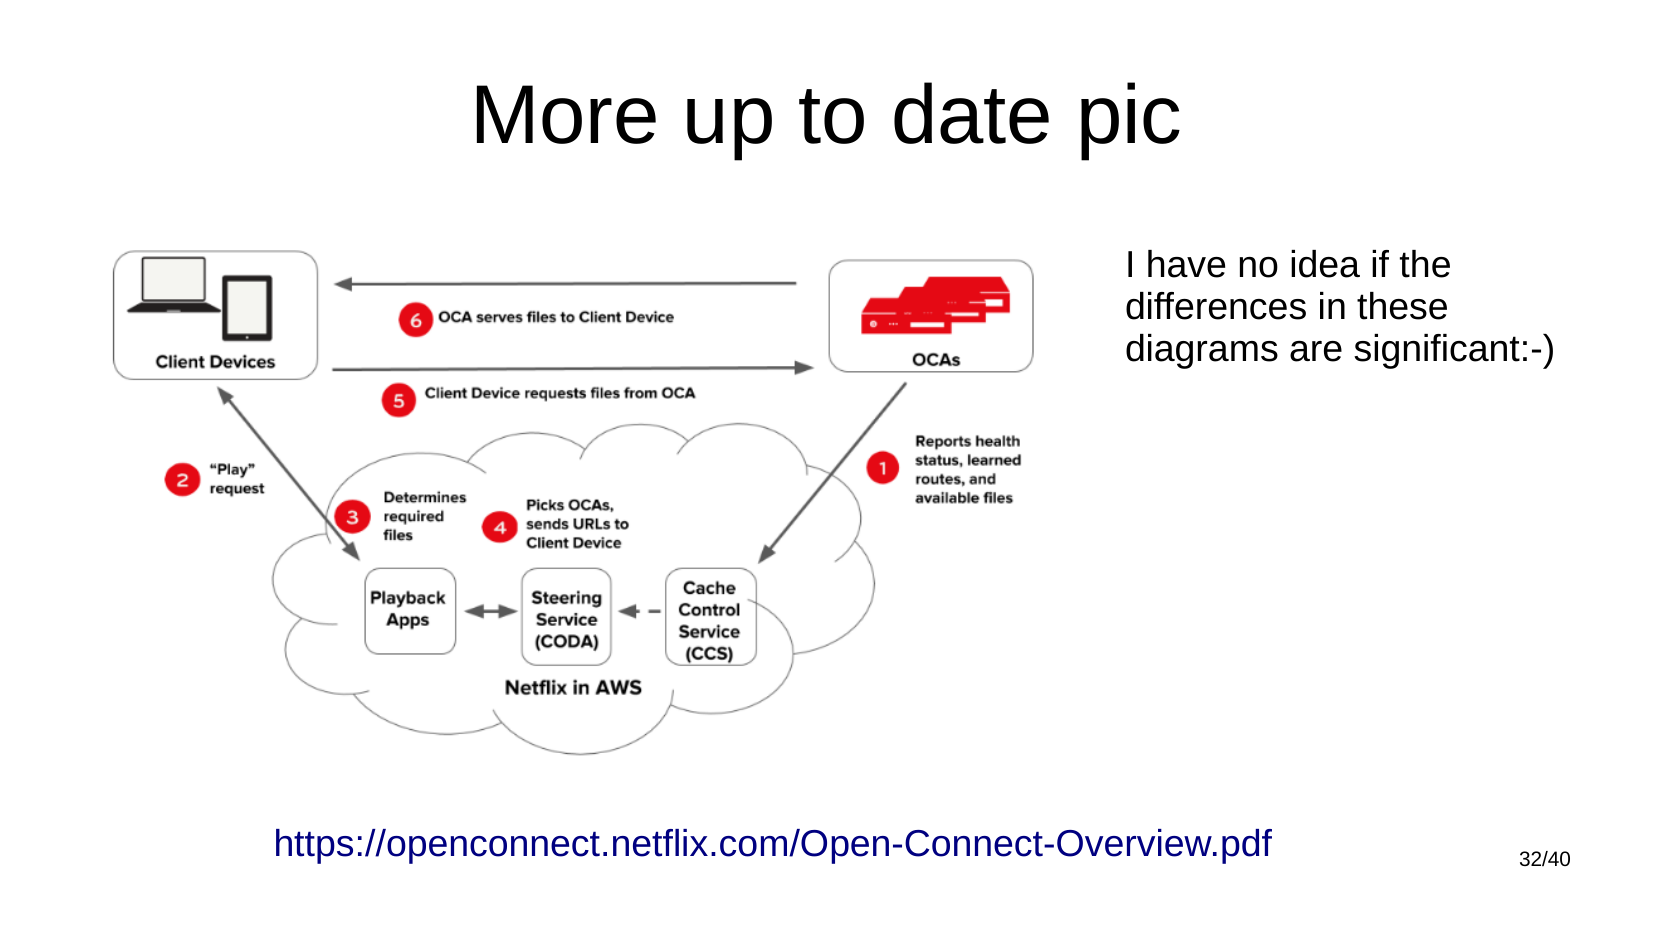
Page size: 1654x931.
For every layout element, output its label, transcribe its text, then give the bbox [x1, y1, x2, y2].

title More up to date pic [82, 37, 1571, 193]
text_box I have no idea if the differences in these diagrams are significant:-) [1110, 236, 1619, 567]
picture [59, 200, 1074, 792]
text_box https://openconnect.netflix.com/Open-Connect-Overview.pdf [258, 814, 1288, 872]
